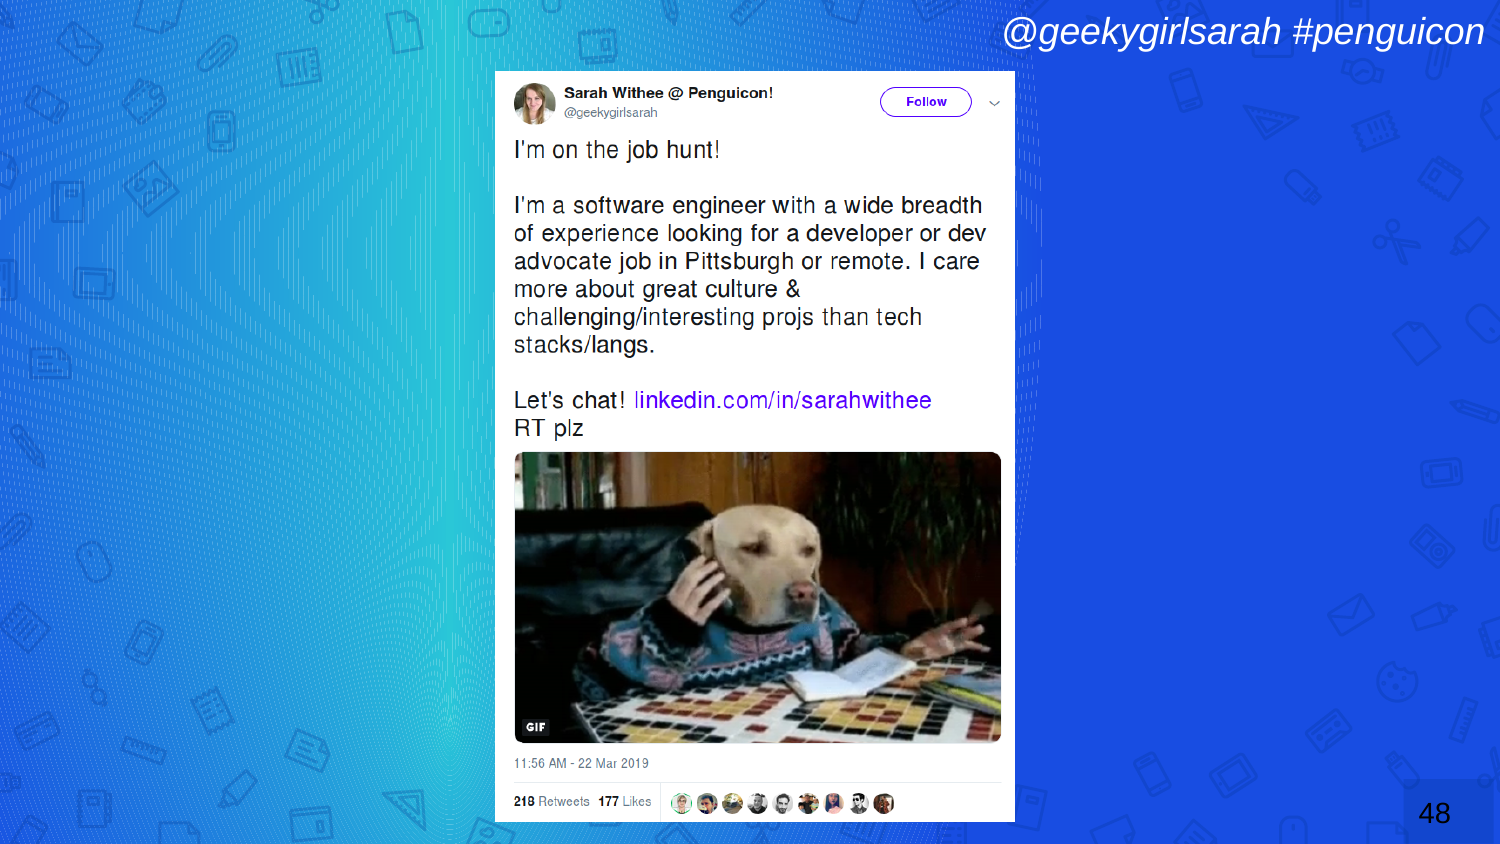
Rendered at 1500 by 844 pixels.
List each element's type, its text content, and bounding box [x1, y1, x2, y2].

slide_number <number> [1403, 779, 1494, 844]
picture [495, 71, 1015, 822]
